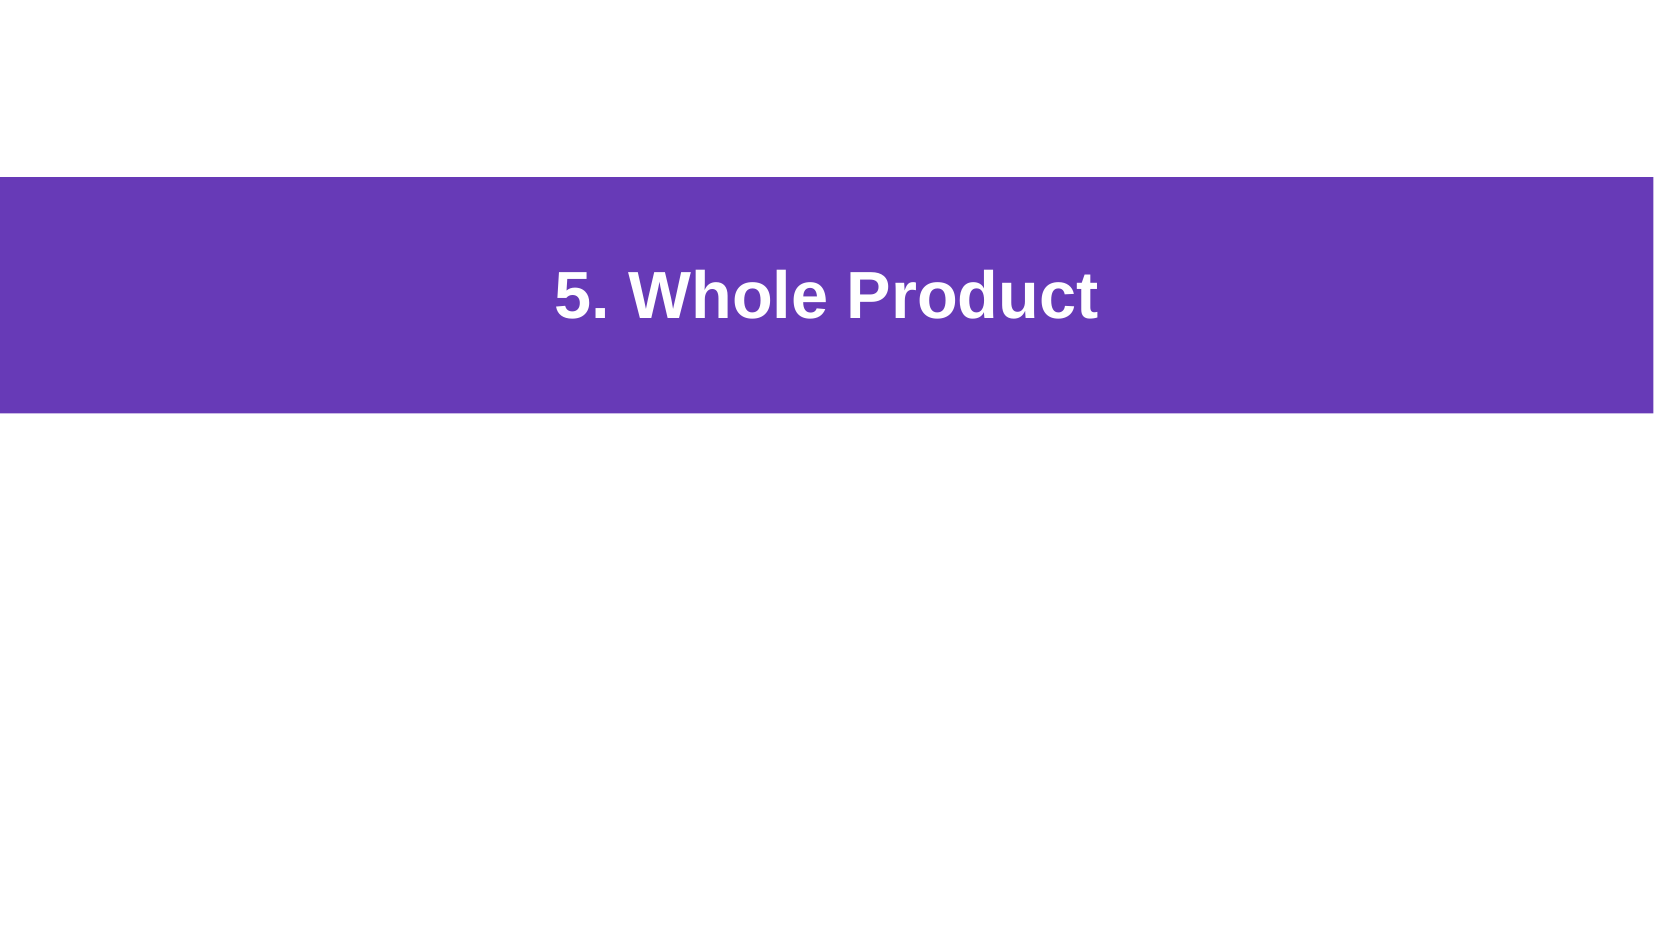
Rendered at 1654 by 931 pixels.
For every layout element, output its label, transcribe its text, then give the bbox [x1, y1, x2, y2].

title 5. Whole Product [0, 177, 1654, 414]
